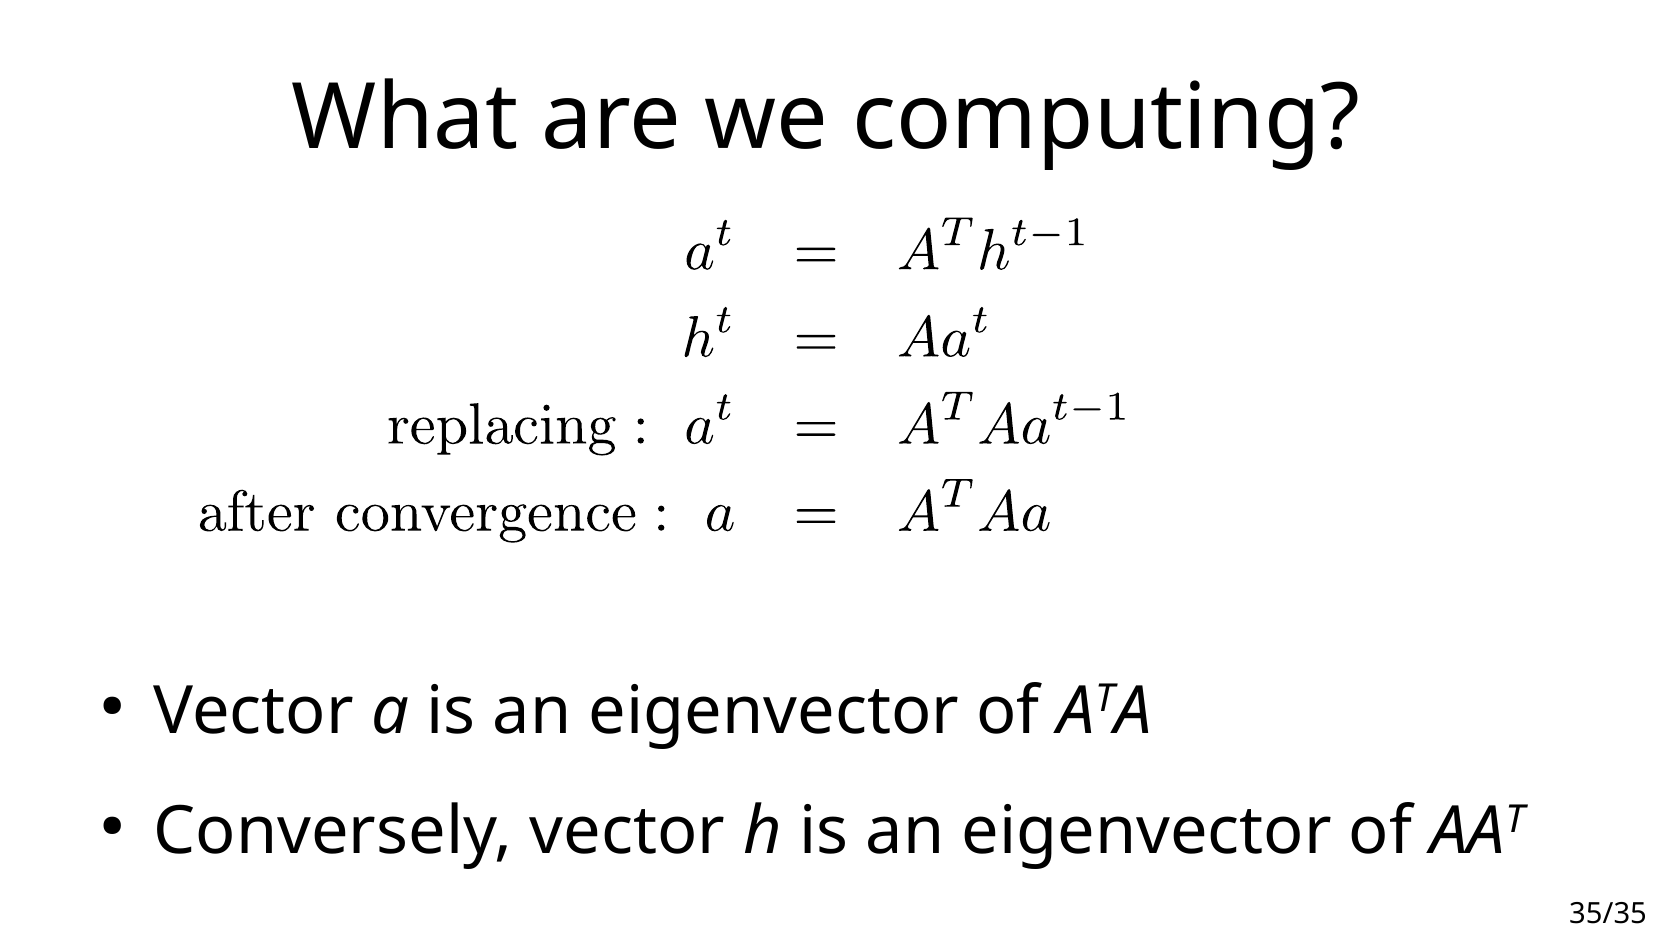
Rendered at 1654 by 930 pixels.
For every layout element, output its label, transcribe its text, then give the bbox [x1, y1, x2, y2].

title What are we computing? [82, 1, 1571, 225]
list Vector a is an eigenvector of ATA Conversely, vector h is an eigenvector of AAT [82, 661, 1571, 892]
text_box [197, 217, 1129, 543]
